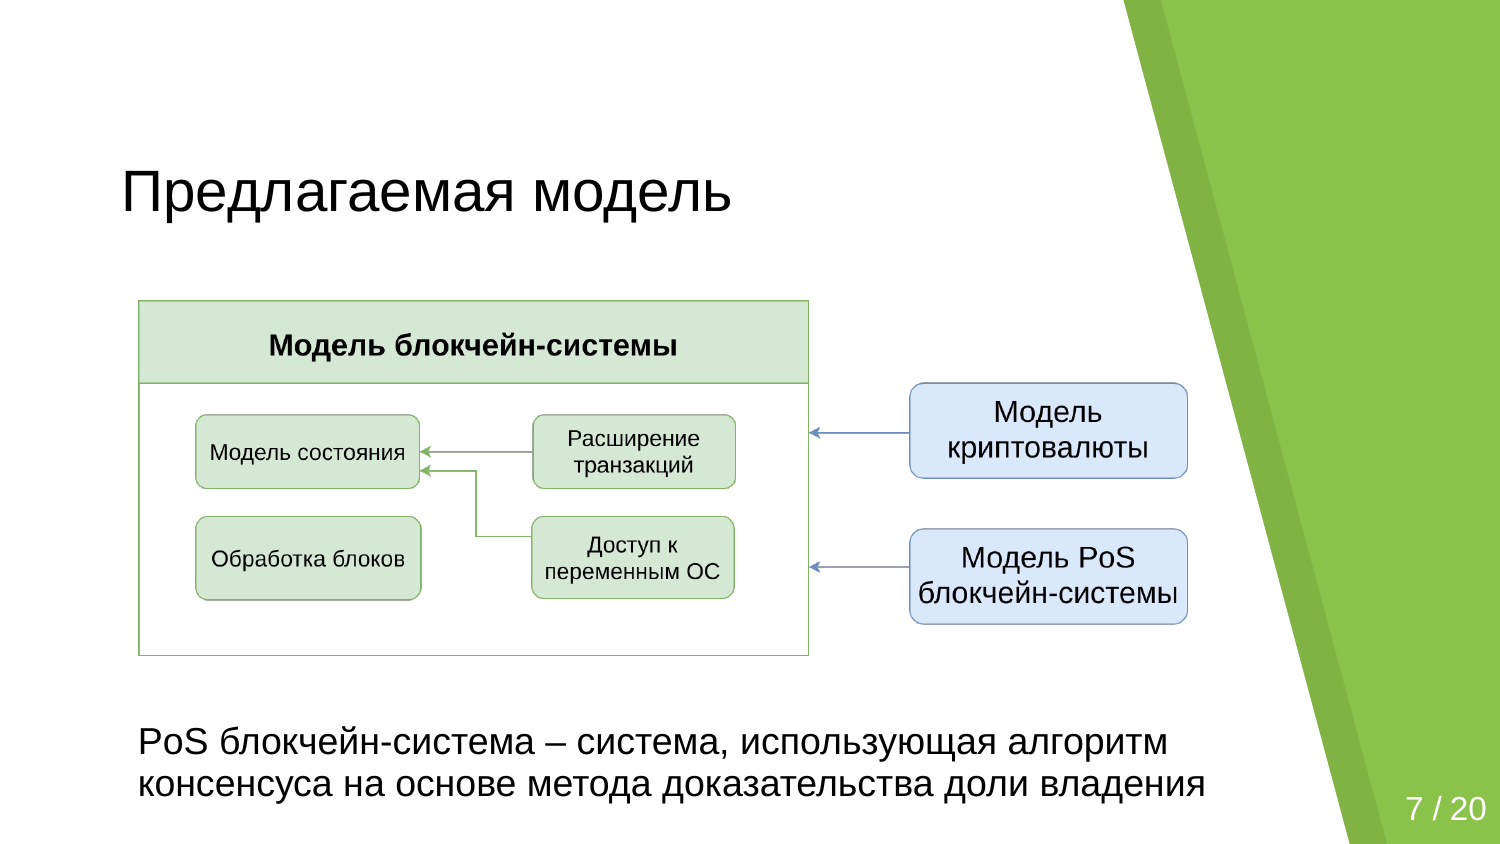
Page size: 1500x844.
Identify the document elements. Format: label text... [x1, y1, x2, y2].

title Предлагаемая модель [121, 110, 1087, 272]
picture [138, 300, 1188, 656]
list PoS блокчейн-система – система, использующая алгоритм консенсуса на основе метода доказательства доли владения [137, 720, 1300, 844]
